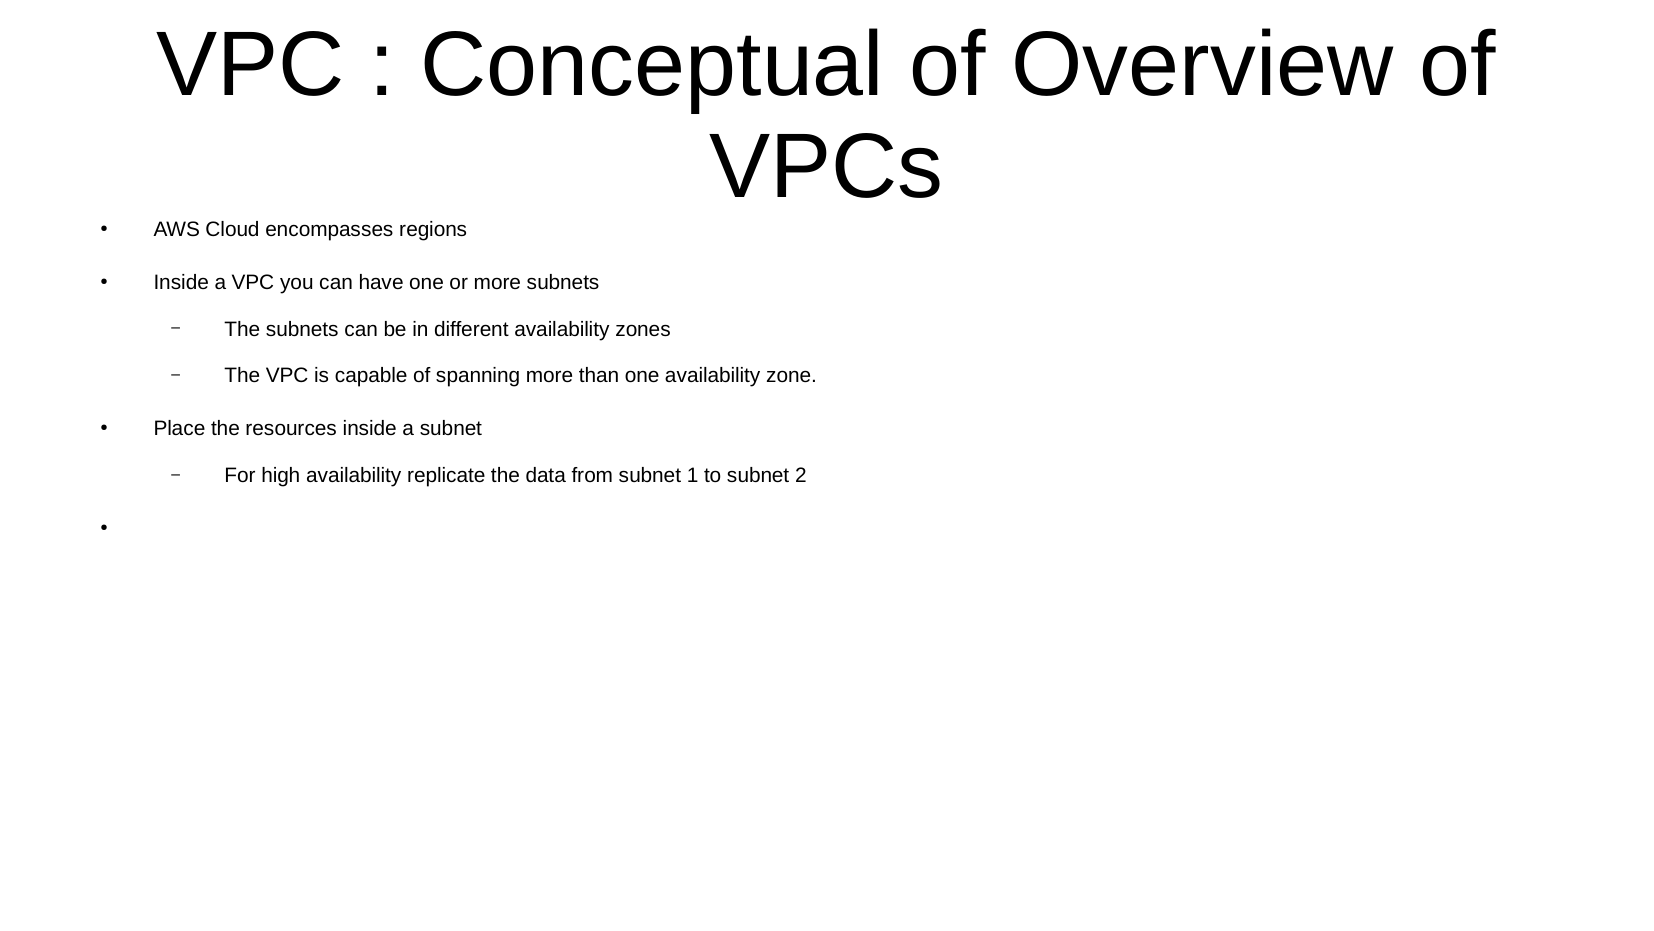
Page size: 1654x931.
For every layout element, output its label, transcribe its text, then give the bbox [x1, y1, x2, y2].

title VPC : Conceptual of Overview of VPCs [82, 12, 1571, 217]
list AWS Cloud encompasses regions Inside a VPC you can have one or more subnets The subnets can be in different availability zones The VPC is capable of spanning more than one availability zone. Place the resources inside a subnet For high availability replicate the data from subnet 1 to subnet 2 [82, 217, 1636, 901]
